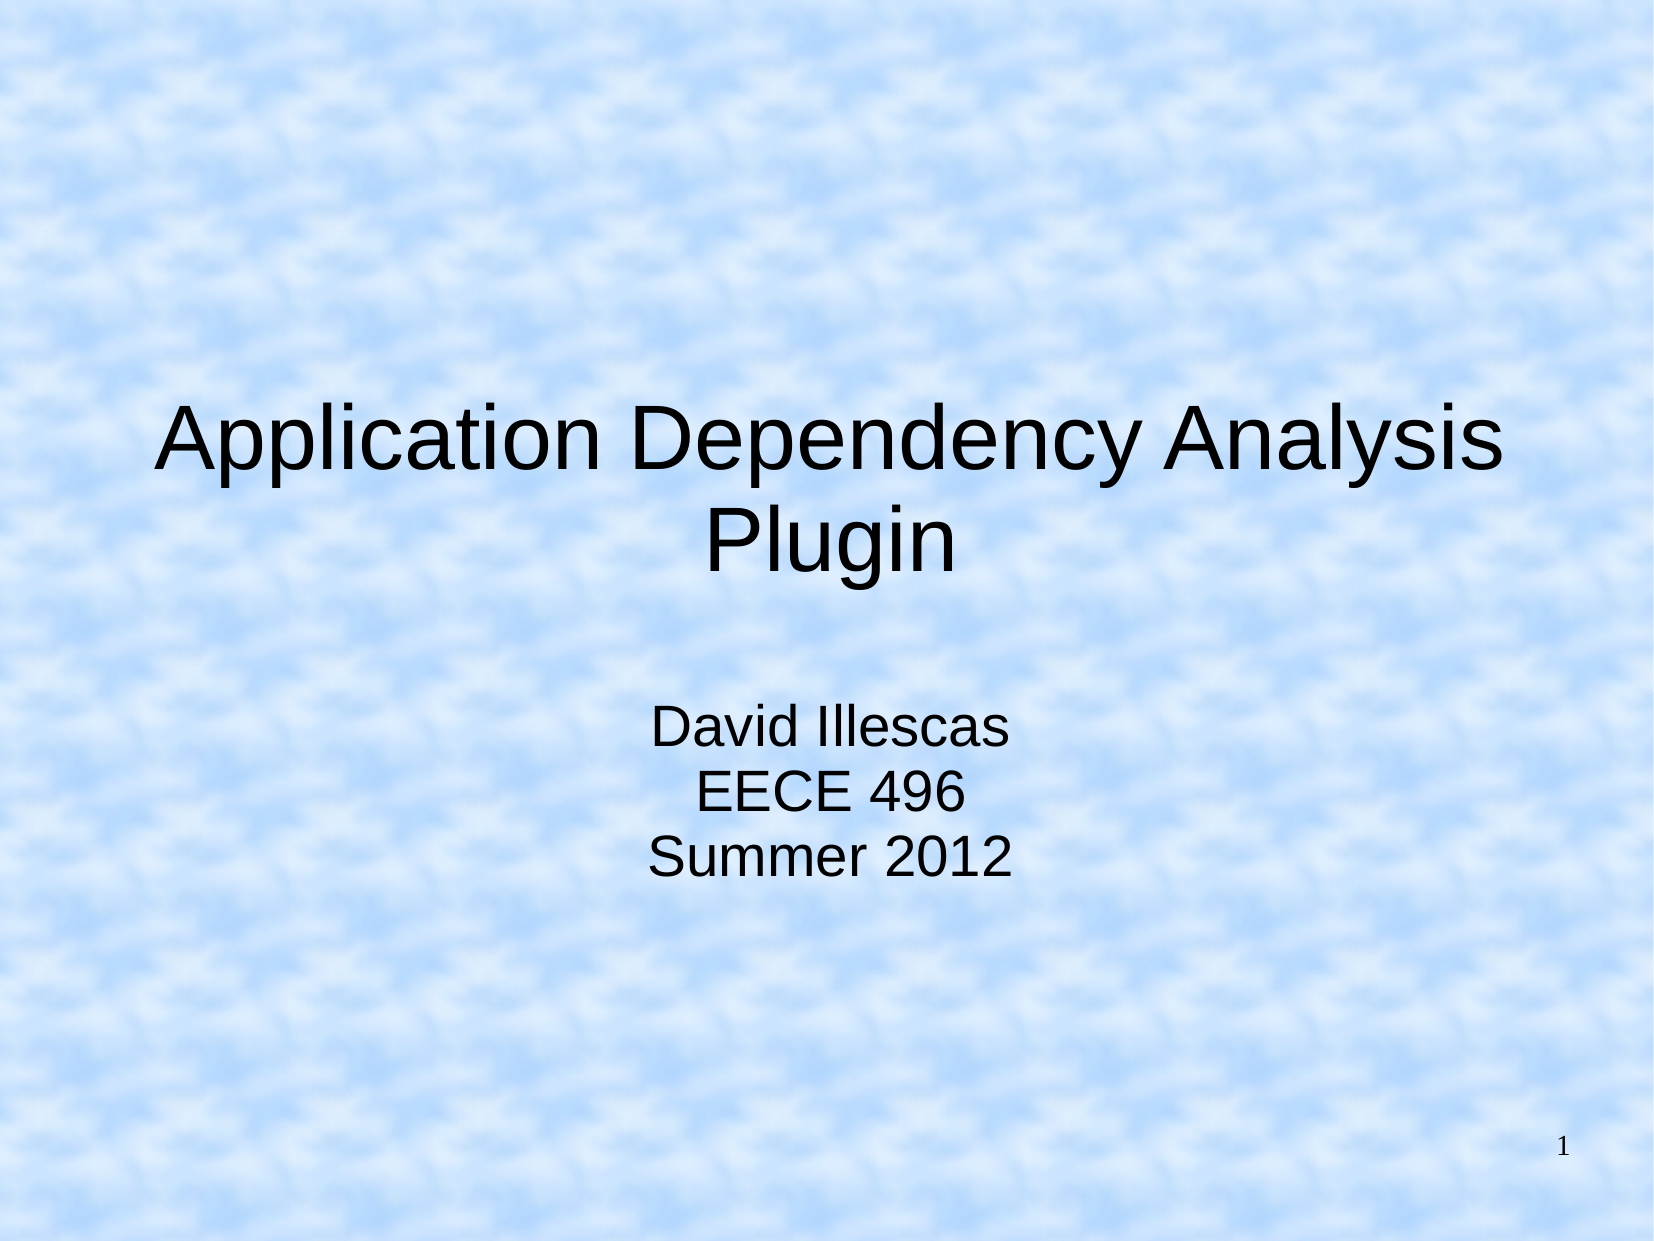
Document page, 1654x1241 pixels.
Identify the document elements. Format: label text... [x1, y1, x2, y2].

title Application Dependency Analysis Plugin David Illescas EECE 496 Summer 2012 [86, 270, 1576, 1006]
picture [0, 0, 1654, 1241]
